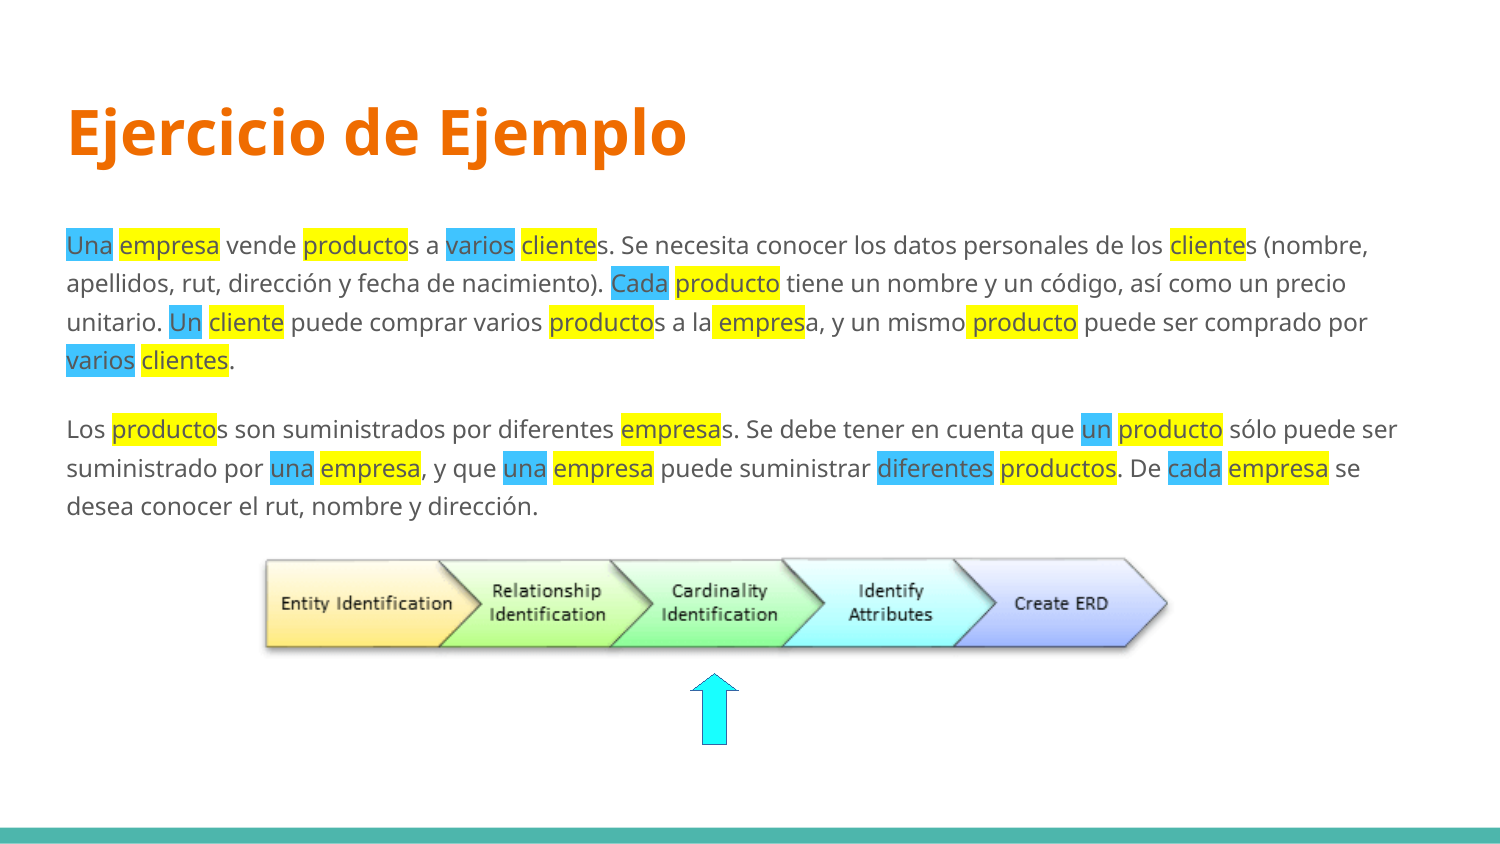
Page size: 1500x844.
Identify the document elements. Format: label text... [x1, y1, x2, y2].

picture [253, 540, 1182, 662]
text_box [690, 673, 739, 745]
list Una empresa vende productos a varios clientes. Se necesita conocer los datos personales de los clientes (nombre, apellidos, rut, dirección y fecha de nacimiento). Cada producto tiene un nombre y un código, así como un precio unitario. Un cliente puede comprar varios productos a la empresa, y un mismo producto puede ser comprado por varios clientes. Los productos son suministrados por diferentes empresas. Se debe tener en cuenta que un producto sólo puede ser suministrado por una empresa, y que una empresa puede suministrar diferentes productos. De cada empresa se desea conocer el rut, nombre y dirección. [51, 207, 1449, 540]
title Ejercicio de Ejemplo [51, 72, 1449, 189]
